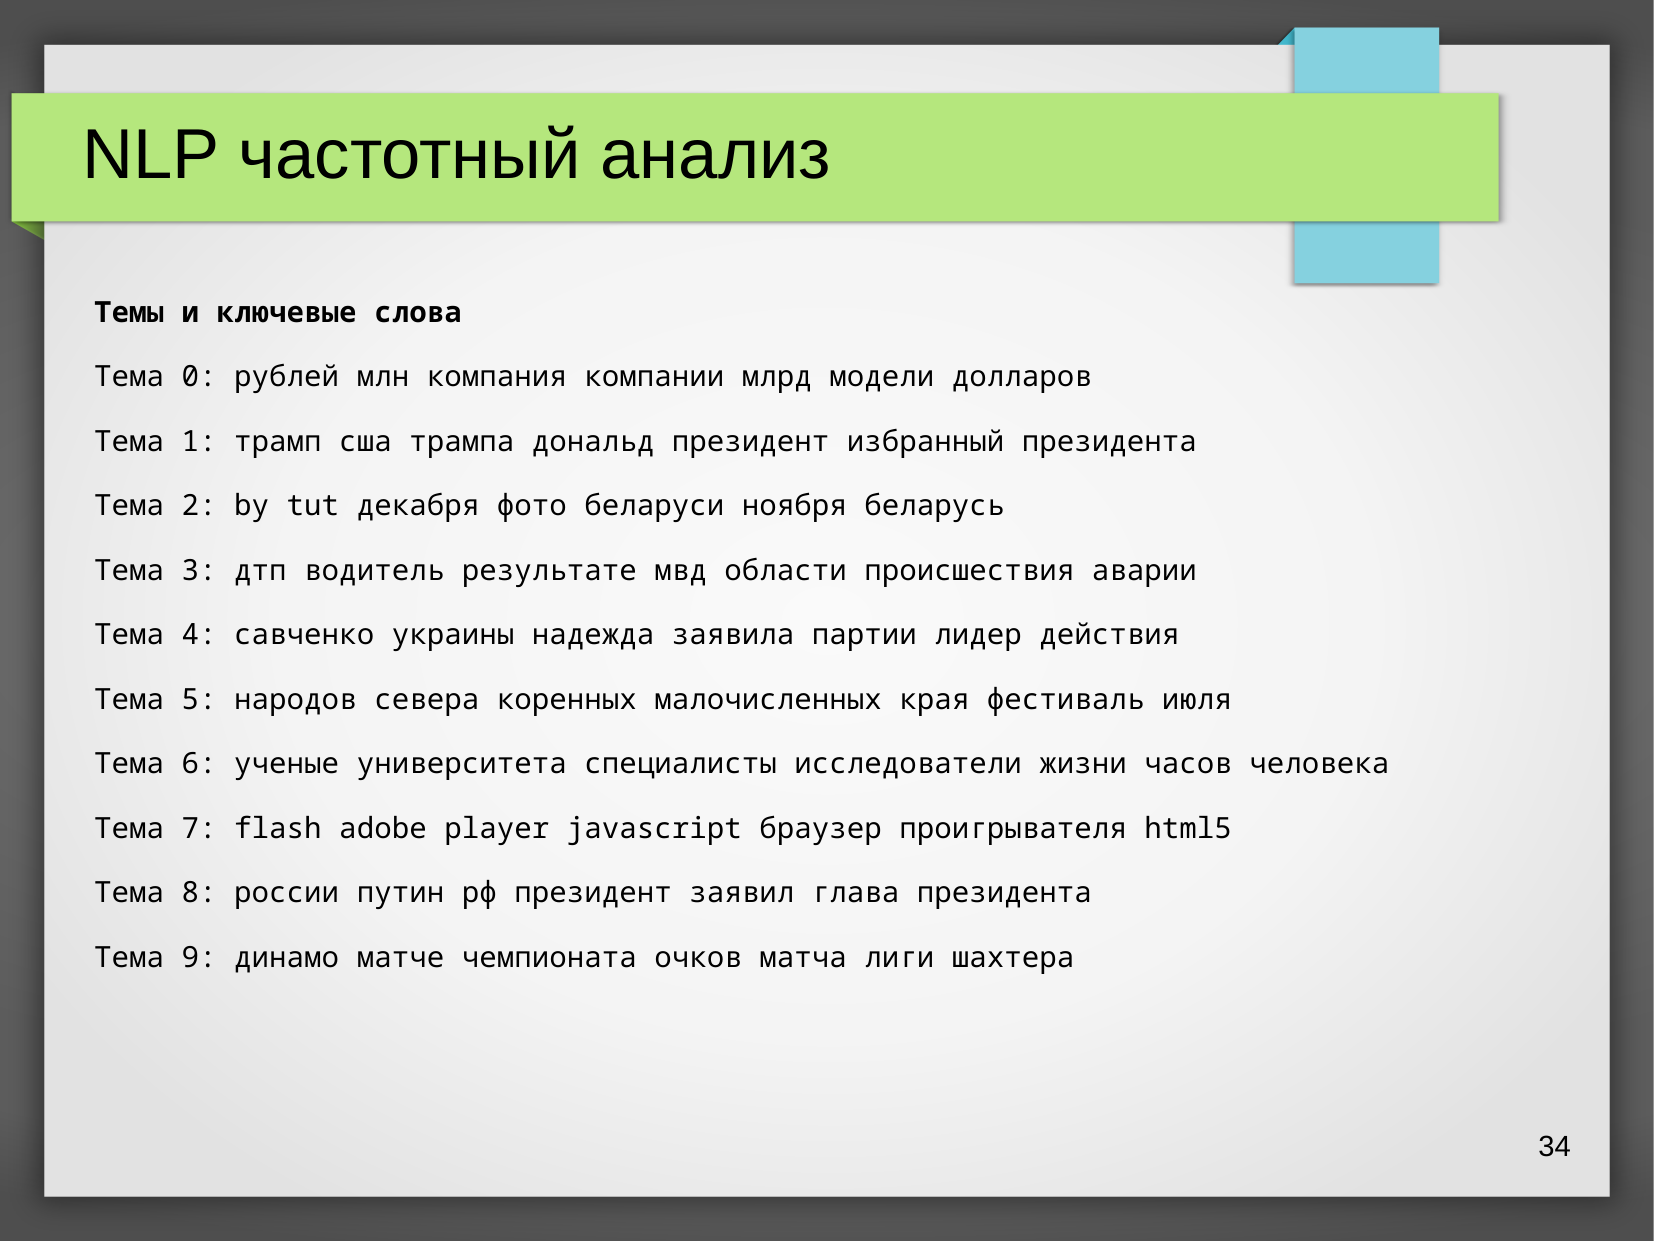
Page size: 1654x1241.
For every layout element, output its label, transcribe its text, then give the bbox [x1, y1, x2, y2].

picture [0, 0, 1654, 1241]
title NLP частотный анализ [82, 113, 1406, 194]
text_box Темы и ключевые слова Тема 0: рублей млн компания компании млрд модели долларов Тема 1: трамп сша трампа дональд президент избранный президента Тема 2: by tut декабря фото беларуси ноября беларусь Тема 3: дтп водитель результате мвд области происшествия аварии Тема 4: савченко украины надежда заявила партии лидер действия Тема 5: народов севера коренных малочисленных края фестиваль июля Тема 6: ученые университета специалисты исследователи жизни часов человека Тема 7: flash adobe player javascript браузер проигрывателя html5 Тема 8: россии путин рф президент заявил глава президента Тема 9: динамо матче чемпионата очков матча лиги шахтера [79, 283, 1477, 1042]
